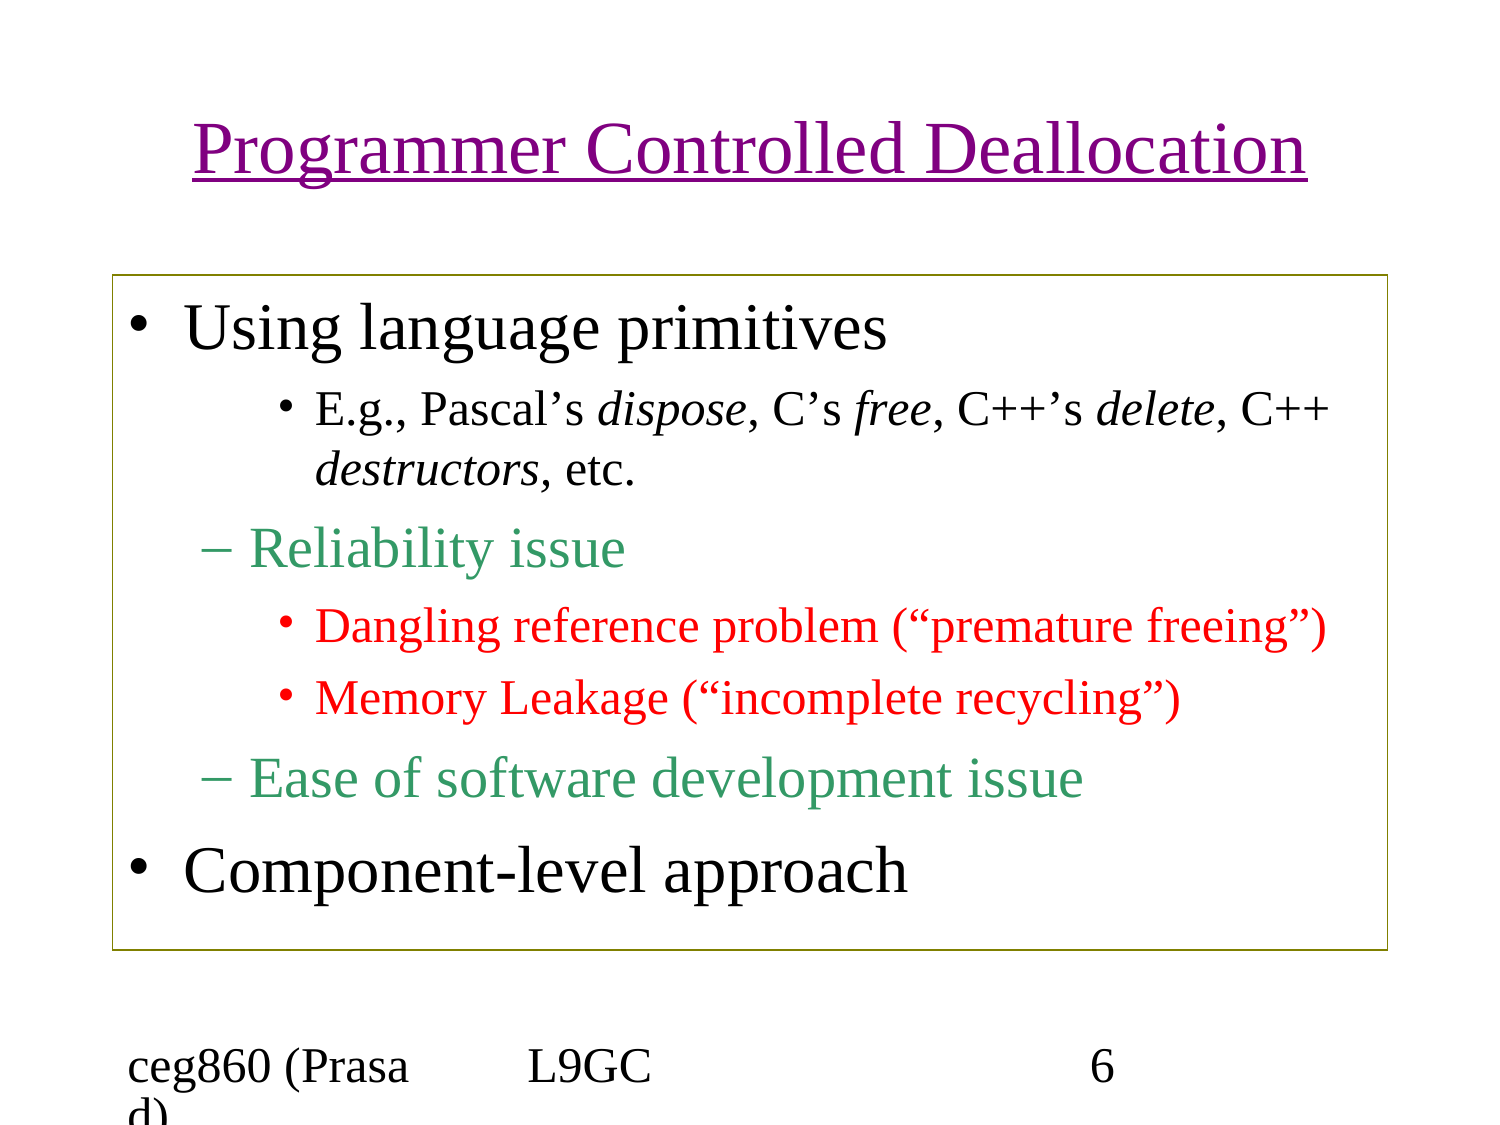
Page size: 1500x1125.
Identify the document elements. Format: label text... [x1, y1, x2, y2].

title Programmer Controlled Deallocation [112, 49, 1388, 238]
list Using language primitives E.g., Pascal’s dispose, C’s free, C++’s delete, C++ destructors, etc. Reliability issue Dangling reference problem (“premature freeing”) Memory Leakage (“incomplete recycling”) Ease of software development issue Component-level approach [112, 275, 1388, 951]
